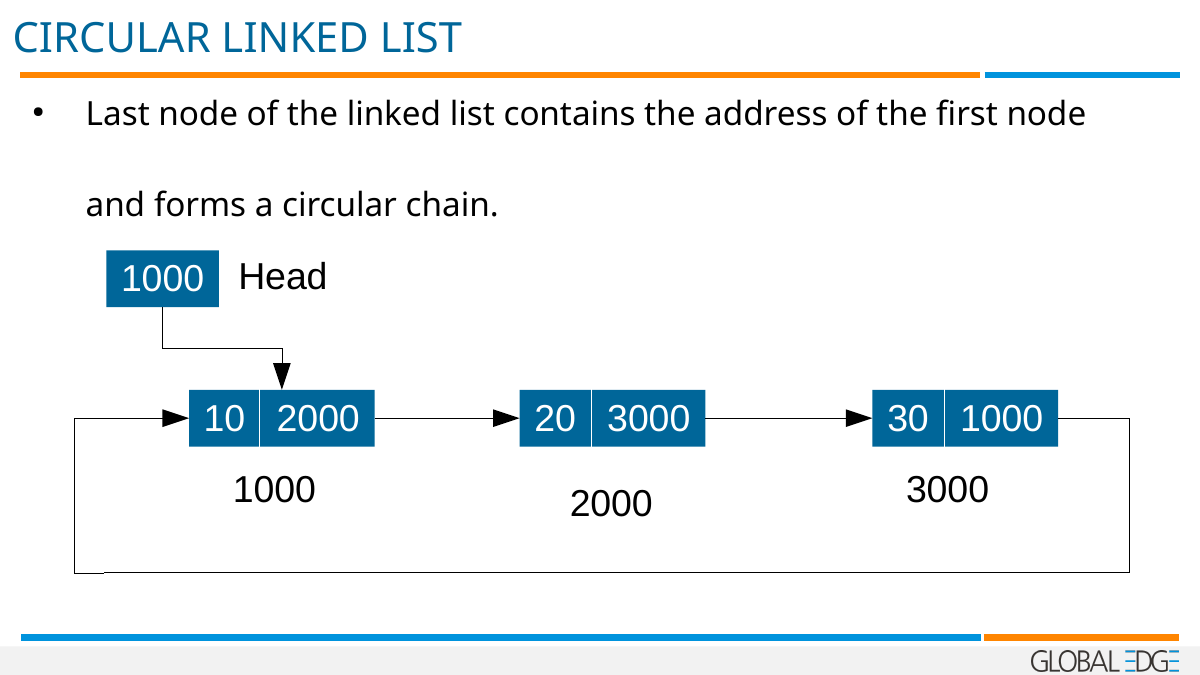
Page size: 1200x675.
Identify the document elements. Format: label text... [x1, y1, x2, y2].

text_box Last node of the linked list contains the address of the first node and forms a circular chain. [0, 82, 1182, 225]
text_box 10 2000 [260, 389, 375, 447]
text_box 20 3000 [592, 389, 706, 447]
text_box 30 1000 [872, 389, 944, 447]
text_box 20 3000 [519, 389, 591, 447]
text_box Head [223, 248, 343, 305]
picture [1031, 650, 1179, 672]
text_box 30 1000 [945, 389, 1059, 447]
text_box 10 2000 [189, 389, 259, 447]
title CIRCULAR LINKED LIST [12, 9, 1088, 63]
text_box 1000 [106, 250, 219, 308]
text_box 1000 [218, 460, 331, 518]
text_box 3000 [891, 460, 1004, 518]
text_box 2000 [555, 474, 668, 532]
